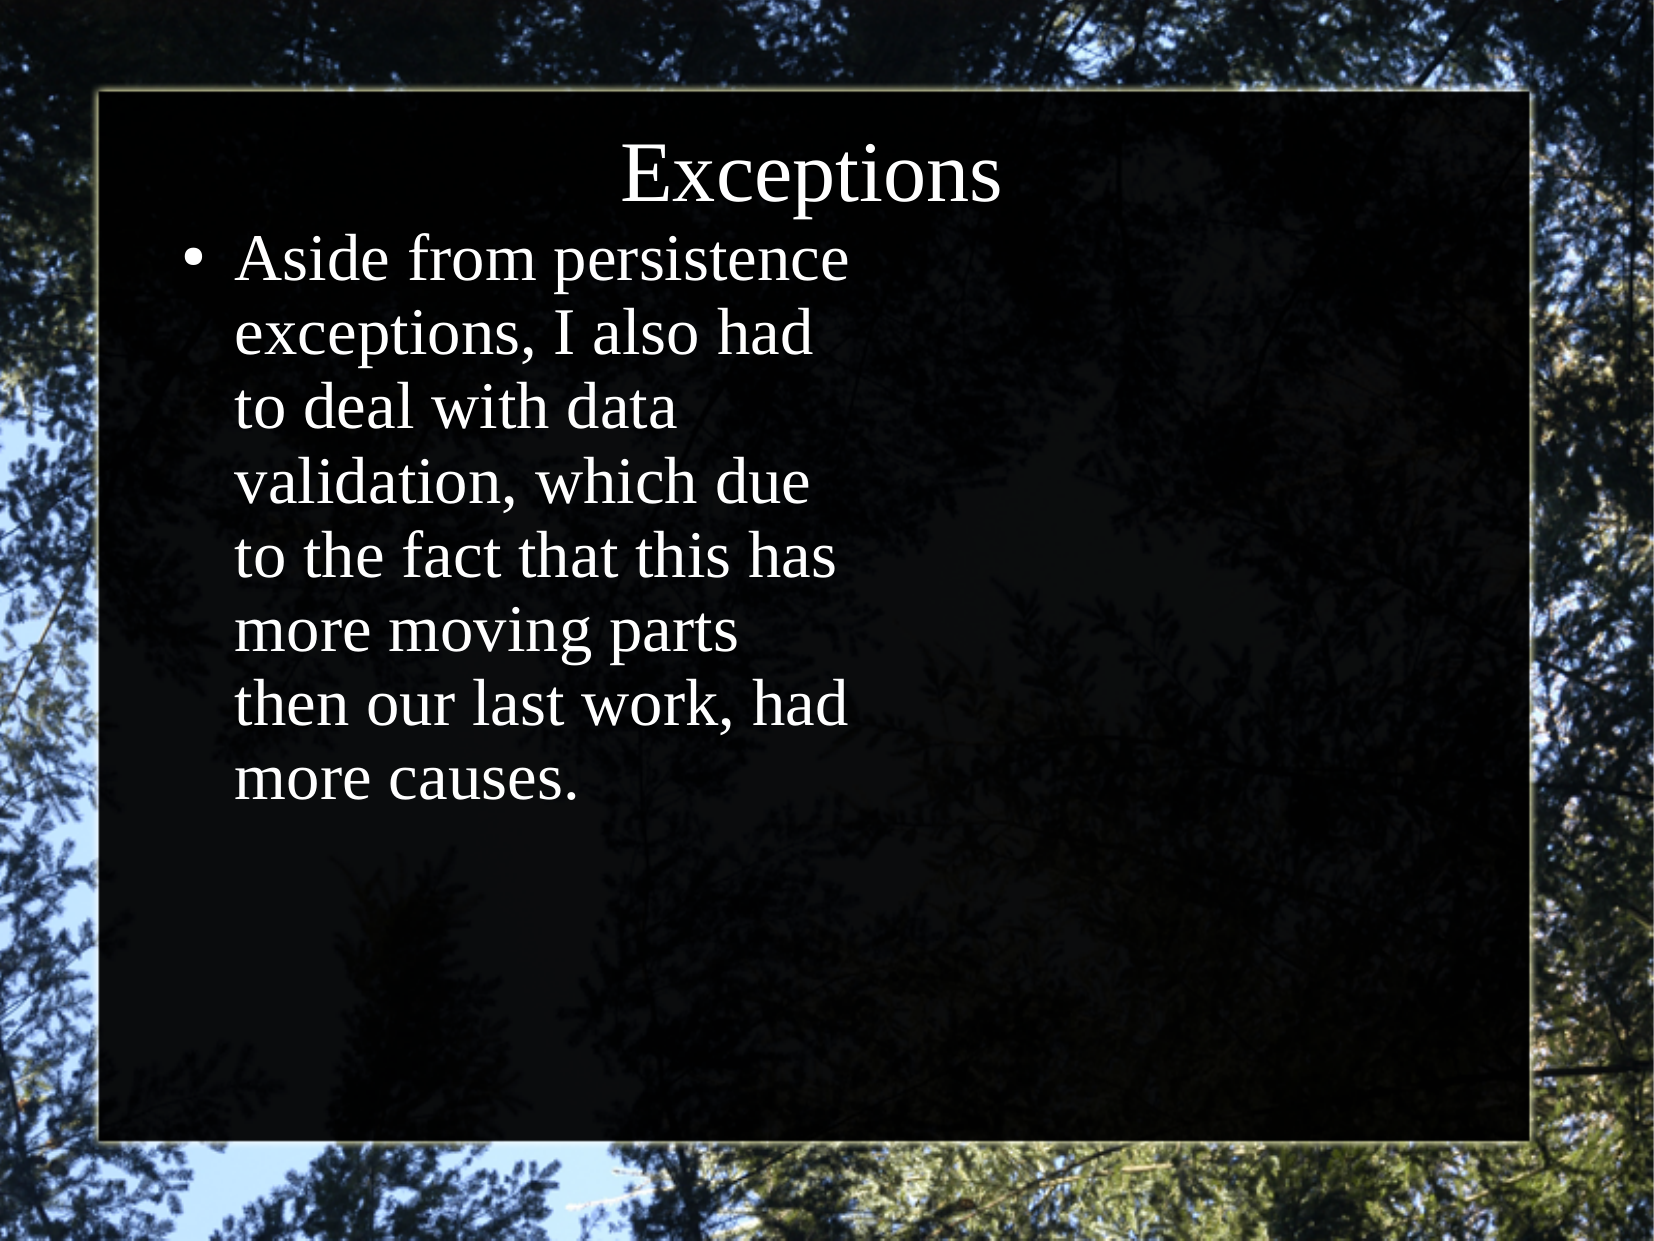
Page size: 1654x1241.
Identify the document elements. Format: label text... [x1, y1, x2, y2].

title Exceptions [88, 88, 1536, 257]
list Aside from persistence exceptions, I also had to deal with data validation, which due to the fact that this has more moving parts then our last work, had more causes. [163, 221, 871, 1096]
picture [0, 0, 1654, 1241]
